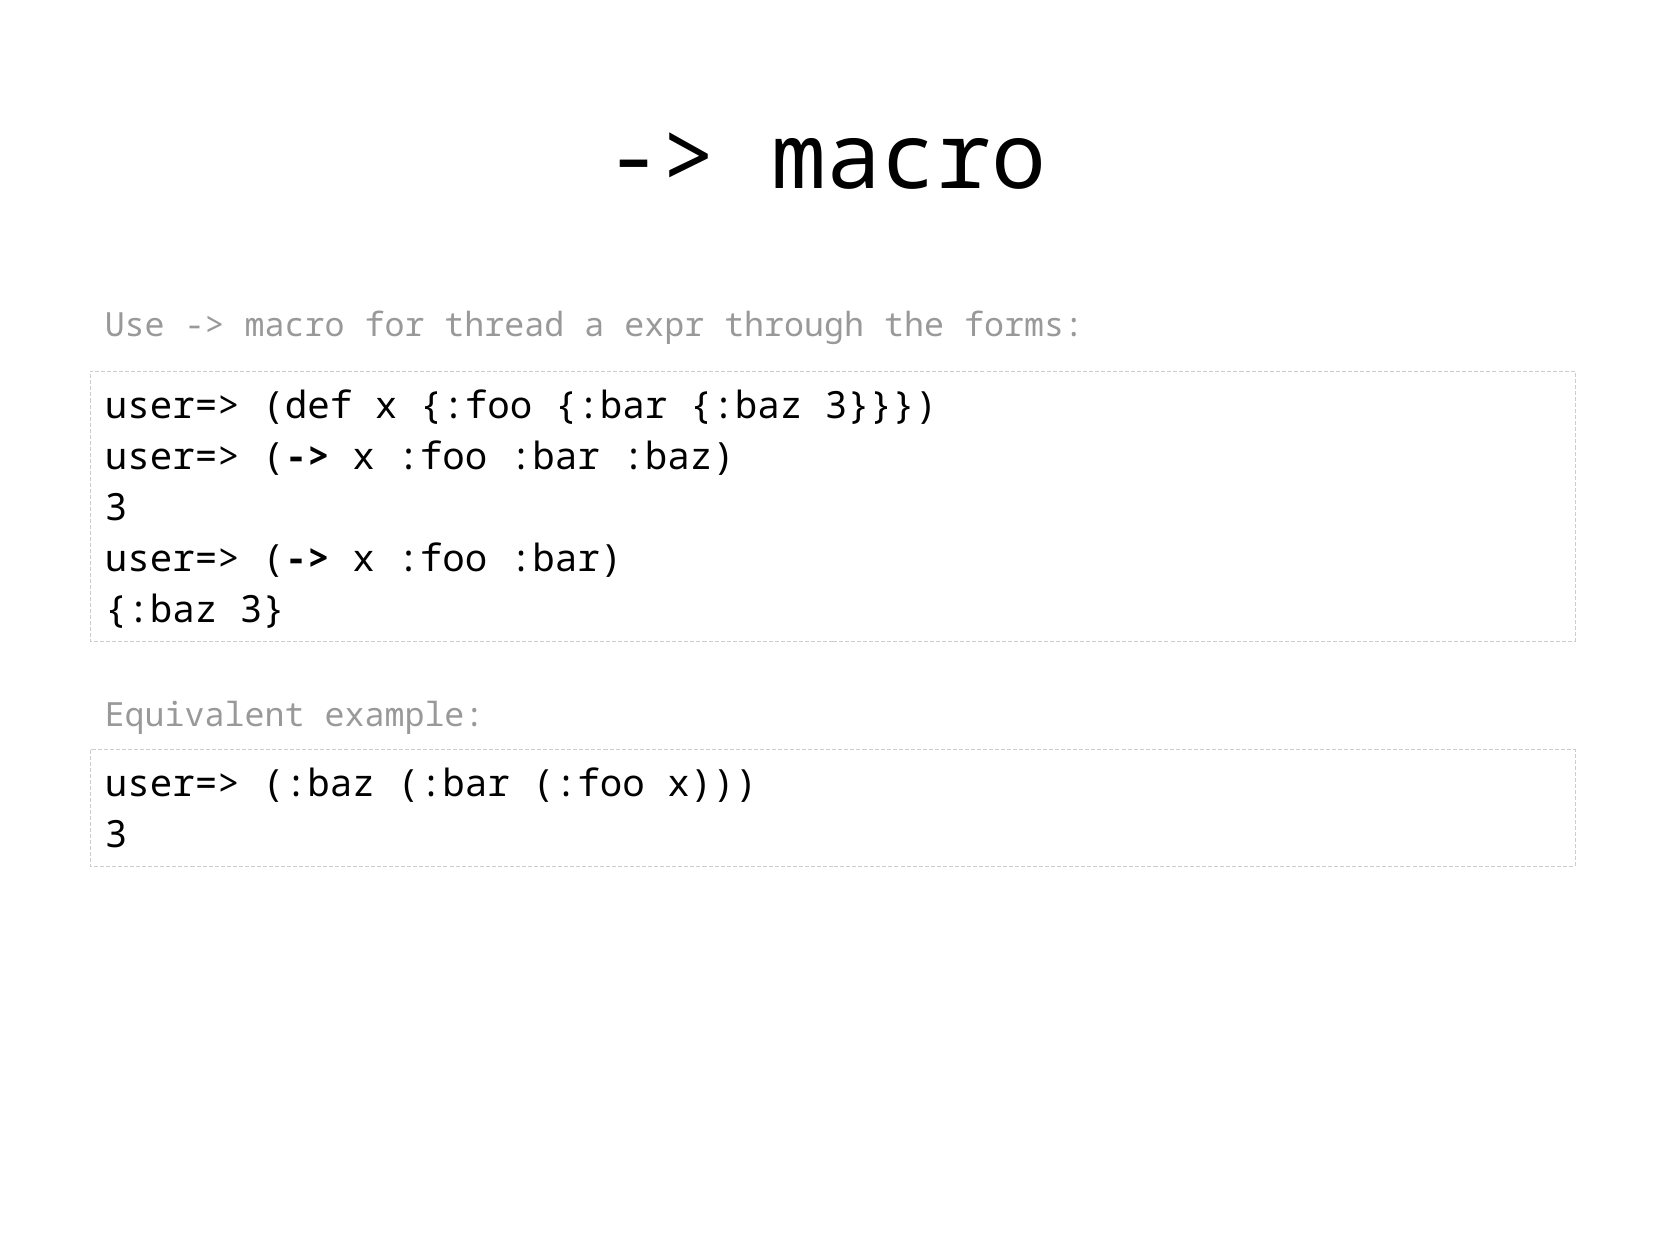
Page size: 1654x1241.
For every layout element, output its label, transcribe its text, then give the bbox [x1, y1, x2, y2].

text_box Use -> macro for thread a expr through the forms: [90, 293, 1306, 342]
text_box user=> (def x {:foo {:bar {:baz 3}}}) user=> (-> x :foo :bar :baz) 3 user=> (-> x :foo :bar) {:baz 3} [90, 371, 1576, 574]
text_box Equivalent example: [90, 683, 1306, 732]
title -> macro [82, 49, 1571, 257]
text_box user=> (:baz (:bar (:foo x))) 3 [90, 749, 1576, 840]
